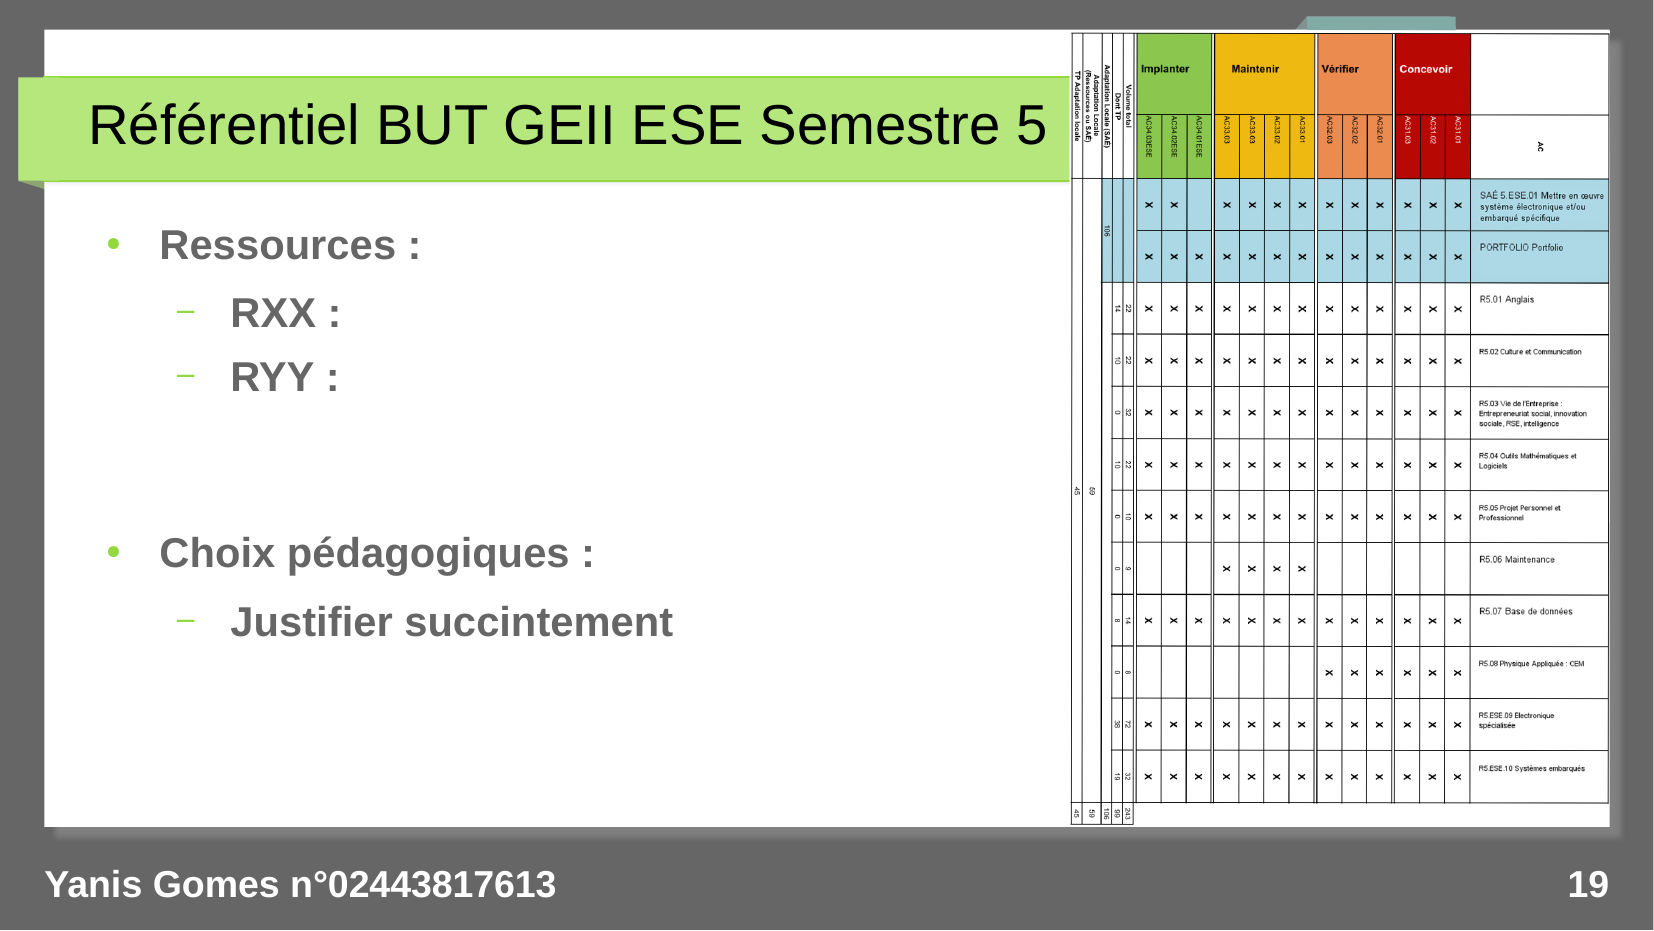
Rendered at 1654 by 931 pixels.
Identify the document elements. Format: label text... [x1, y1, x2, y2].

list Ressources : RXX : RYY : [88, 221, 1069, 504]
text_box 29 [974, 856, 1625, 916]
picture [1068, 29, 1610, 827]
text_box Yanis Gomes n°02443817613 [29, 856, 680, 916]
title Référentiel BUT GEII ESE Semestre 5 [88, 73, 1069, 178]
list Choix pédagogiques : Justifier succintement [88, 529, 1069, 812]
